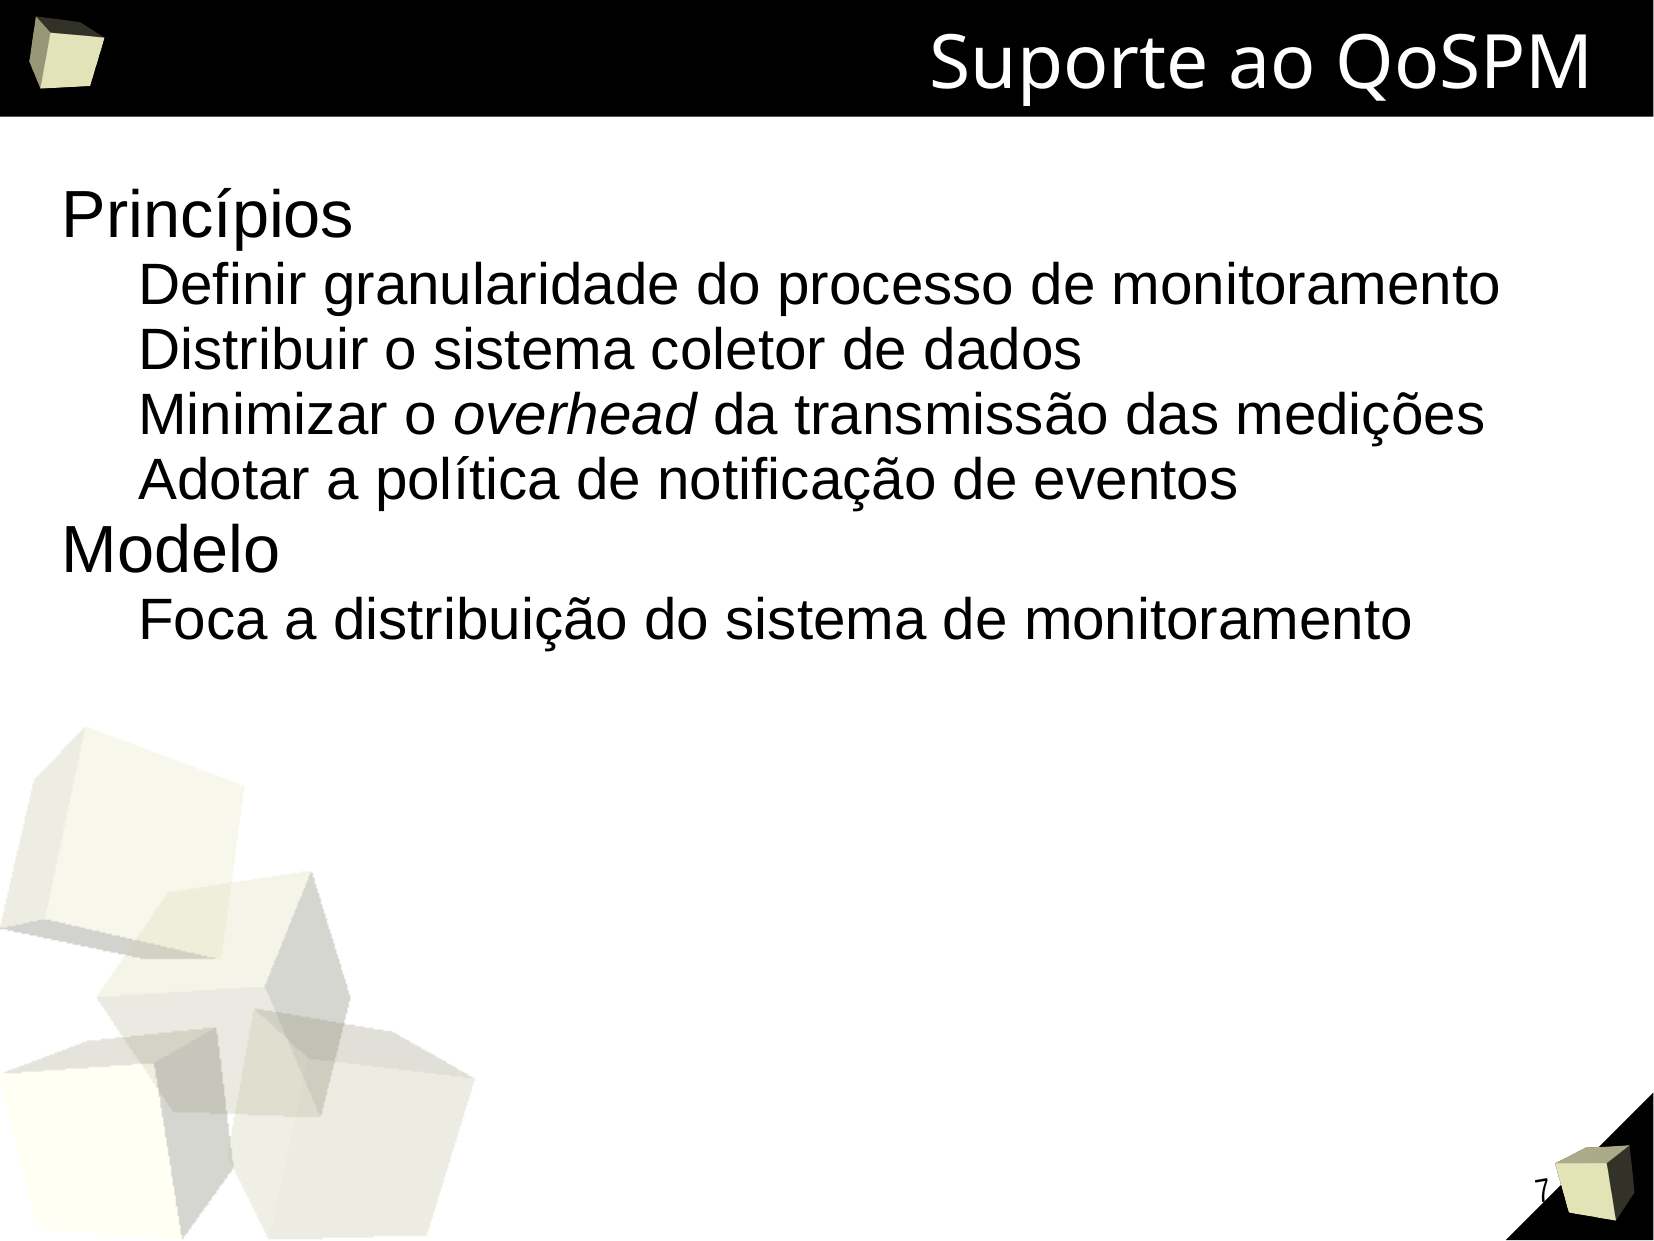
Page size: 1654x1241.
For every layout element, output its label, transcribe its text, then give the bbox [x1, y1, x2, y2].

picture [0, 726, 477, 1241]
list Princípios Definir granularidade do processo de monitoramento Distribuir o sistema coletor de dados Minimizar o overhead da transmissão das medições Adotar a política de notificação de eventos Modelo Foca a distribuição do sistema de monitoramento [44, 177, 1611, 1214]
title Suporte ao QoSPM [118, 0, 1595, 119]
